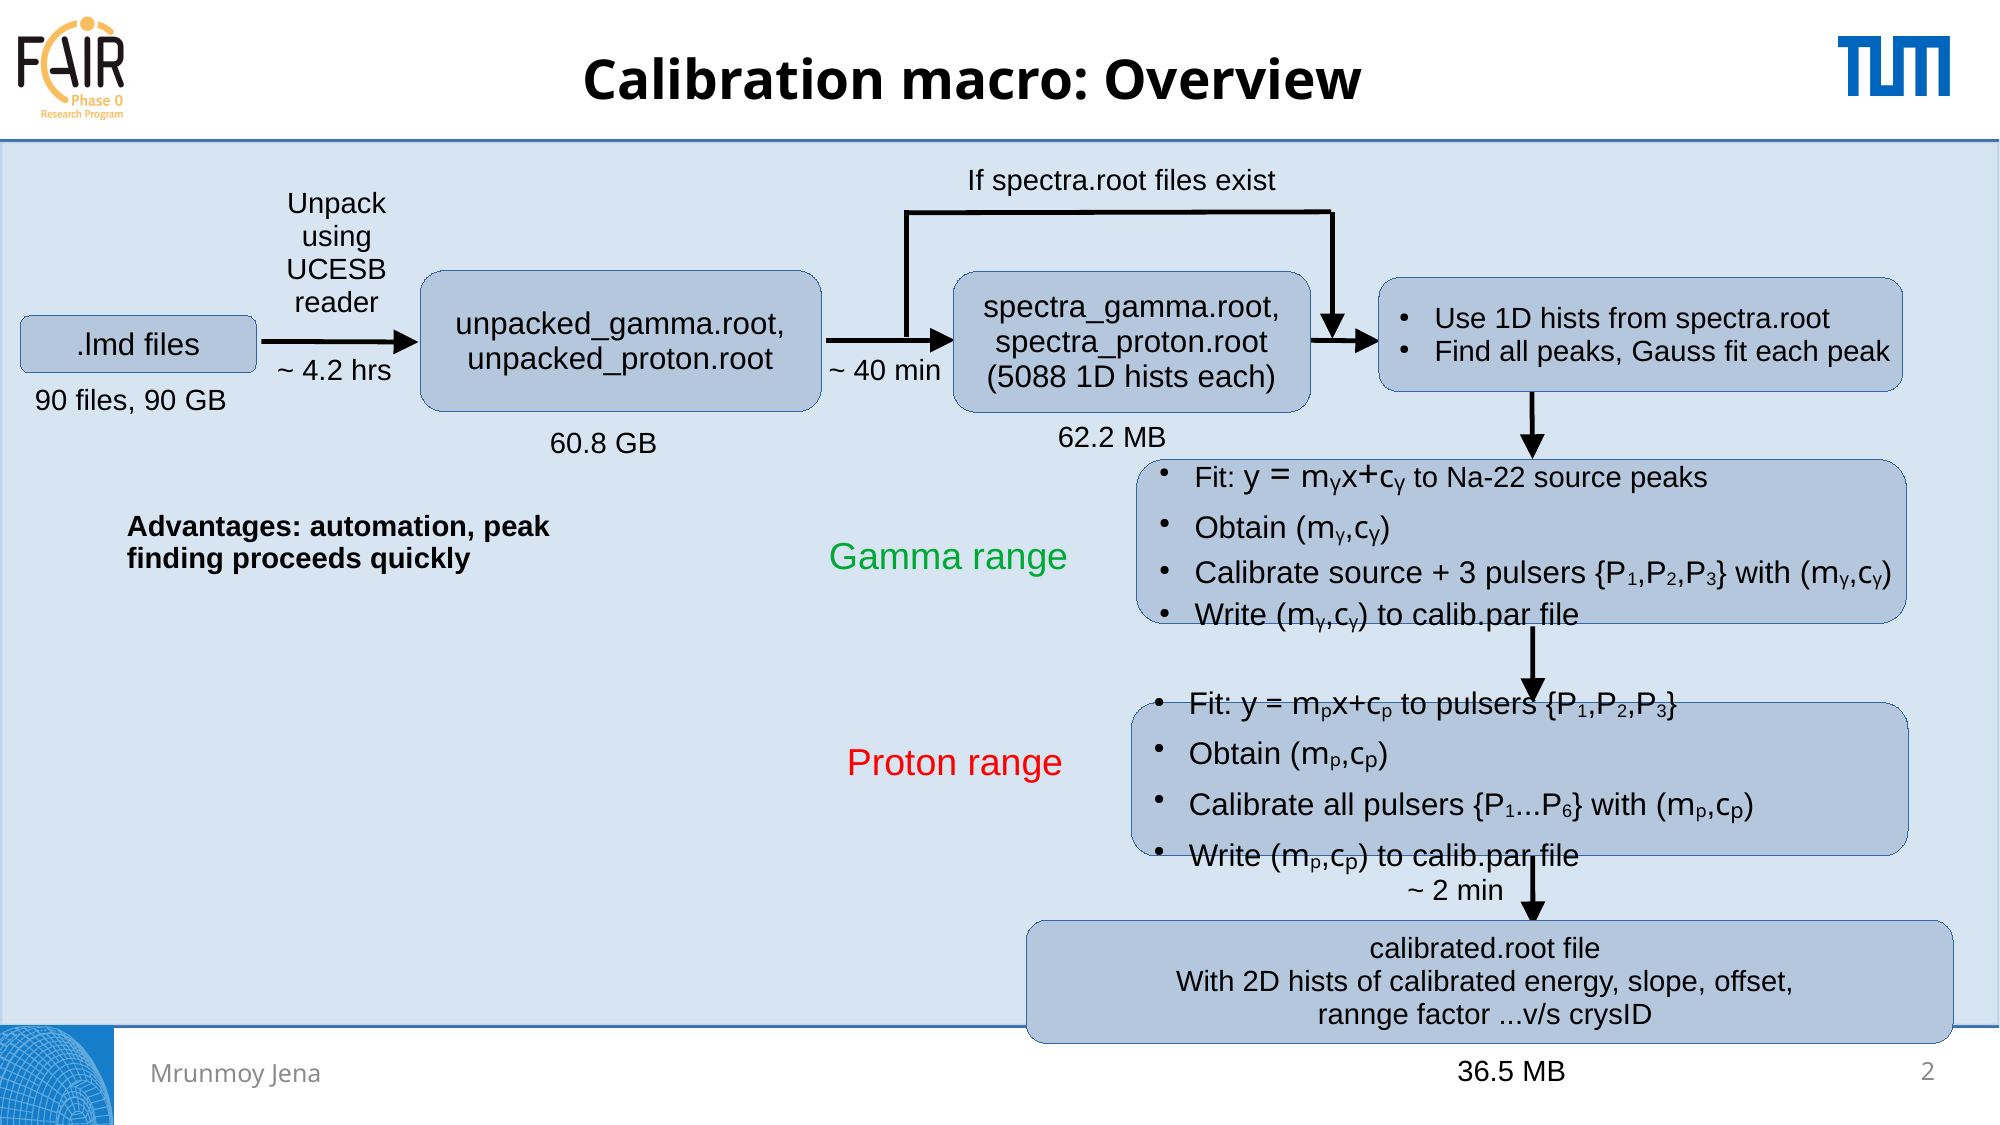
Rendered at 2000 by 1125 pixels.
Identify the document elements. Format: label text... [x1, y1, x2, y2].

picture [1838, 36, 1950, 96]
text_box spectra_gamma.root, spectra_proton.root (5088 1D hists each) [953, 271, 1311, 413]
text_box .lmd files [20, 315, 257, 373]
text_box Use 1D hists from spectra.root Find all peaks, Gauss fit each peak [1378, 277, 1903, 392]
text_box ~ 40 min [813, 346, 1044, 428]
text_box Fit: y = mγx+cγ to Na-22 source peaks Obtain (mγ,cγ) Calibrate source + 3 pulsers {P1,P2,P3} with (mγ,cγ) Write (mγ,cγ) to calib.par file [1136, 459, 1907, 624]
text_box Fit: y = mpx+cp to pulsers {P1,P2,P3} Obtain (mp,cp) Calibrate all pulsers {P1...P6} with (mp,cp) Write (mp,cp) to calib.par file [1131, 702, 1909, 856]
picture [15, 15, 142, 120]
text_box 36.5 MB [1442, 1047, 1693, 1125]
text_box 60.8 GB [535, 419, 786, 500]
text_box If spectra.root files exist [952, 156, 1319, 237]
text_box 90 files, 90 GB [20, 376, 271, 457]
text_box 62.2 MB [1043, 413, 1294, 495]
text_box ~ 4.2 hrs [262, 346, 513, 428]
text_box Gamma range [814, 527, 1099, 585]
title Calibration macro: Overview [137, 44, 1808, 120]
text_box Advantages: automation, peak finding proceeds quickly [112, 502, 659, 616]
text_box ~ 2 min [1392, 866, 1623, 948]
text_box Unpack using UCESB reader [251, 179, 422, 361]
text_box calibrated.root file With 2D hists of calibrated energy, slope, offset, rannge factor ...v/s crysID [1026, 920, 1954, 1044]
text_box unpacked_gamma.root, unpacked_proton.root [420, 270, 822, 412]
picture [0, 1025, 114, 1125]
text_box Proton range [832, 734, 1117, 792]
